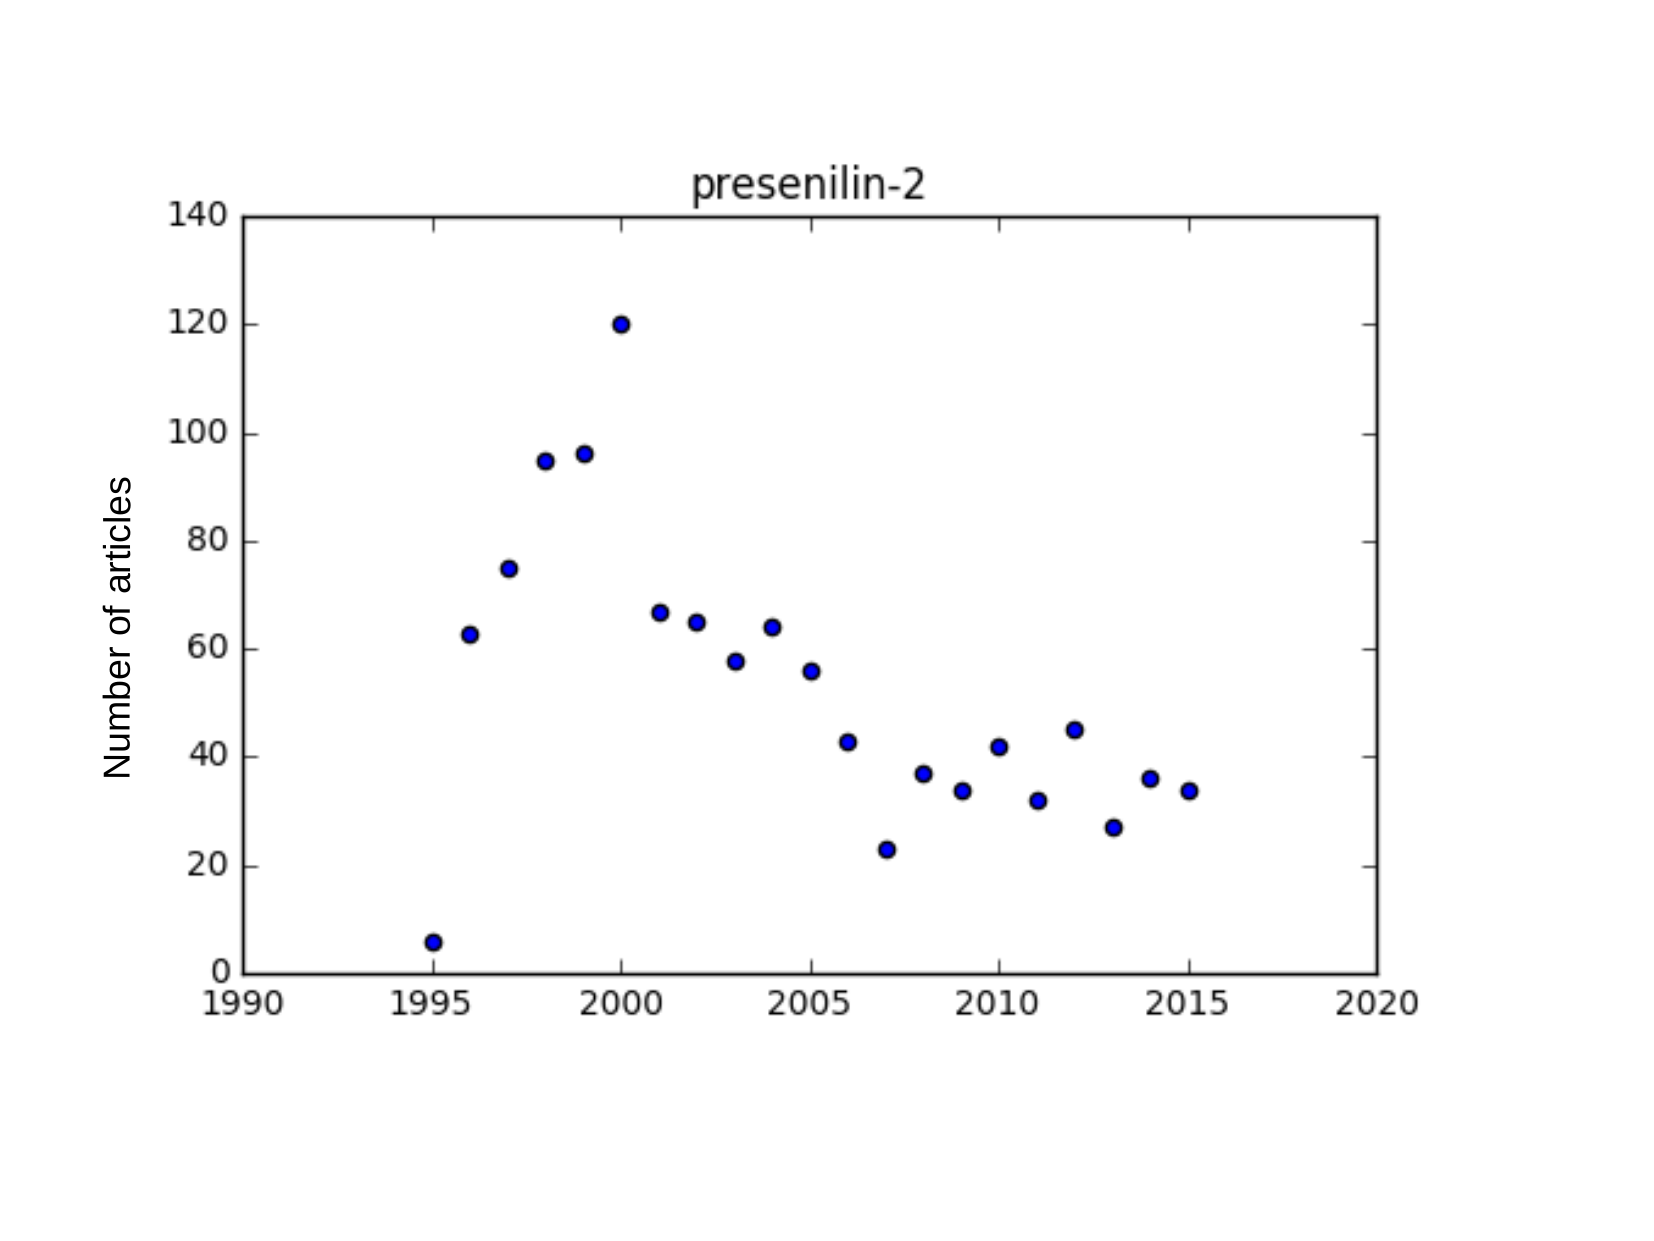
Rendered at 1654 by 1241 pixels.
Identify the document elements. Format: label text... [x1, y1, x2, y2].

text_box Number of articles [88, 284, 211, 796]
picture [60, 119, 1523, 1096]
